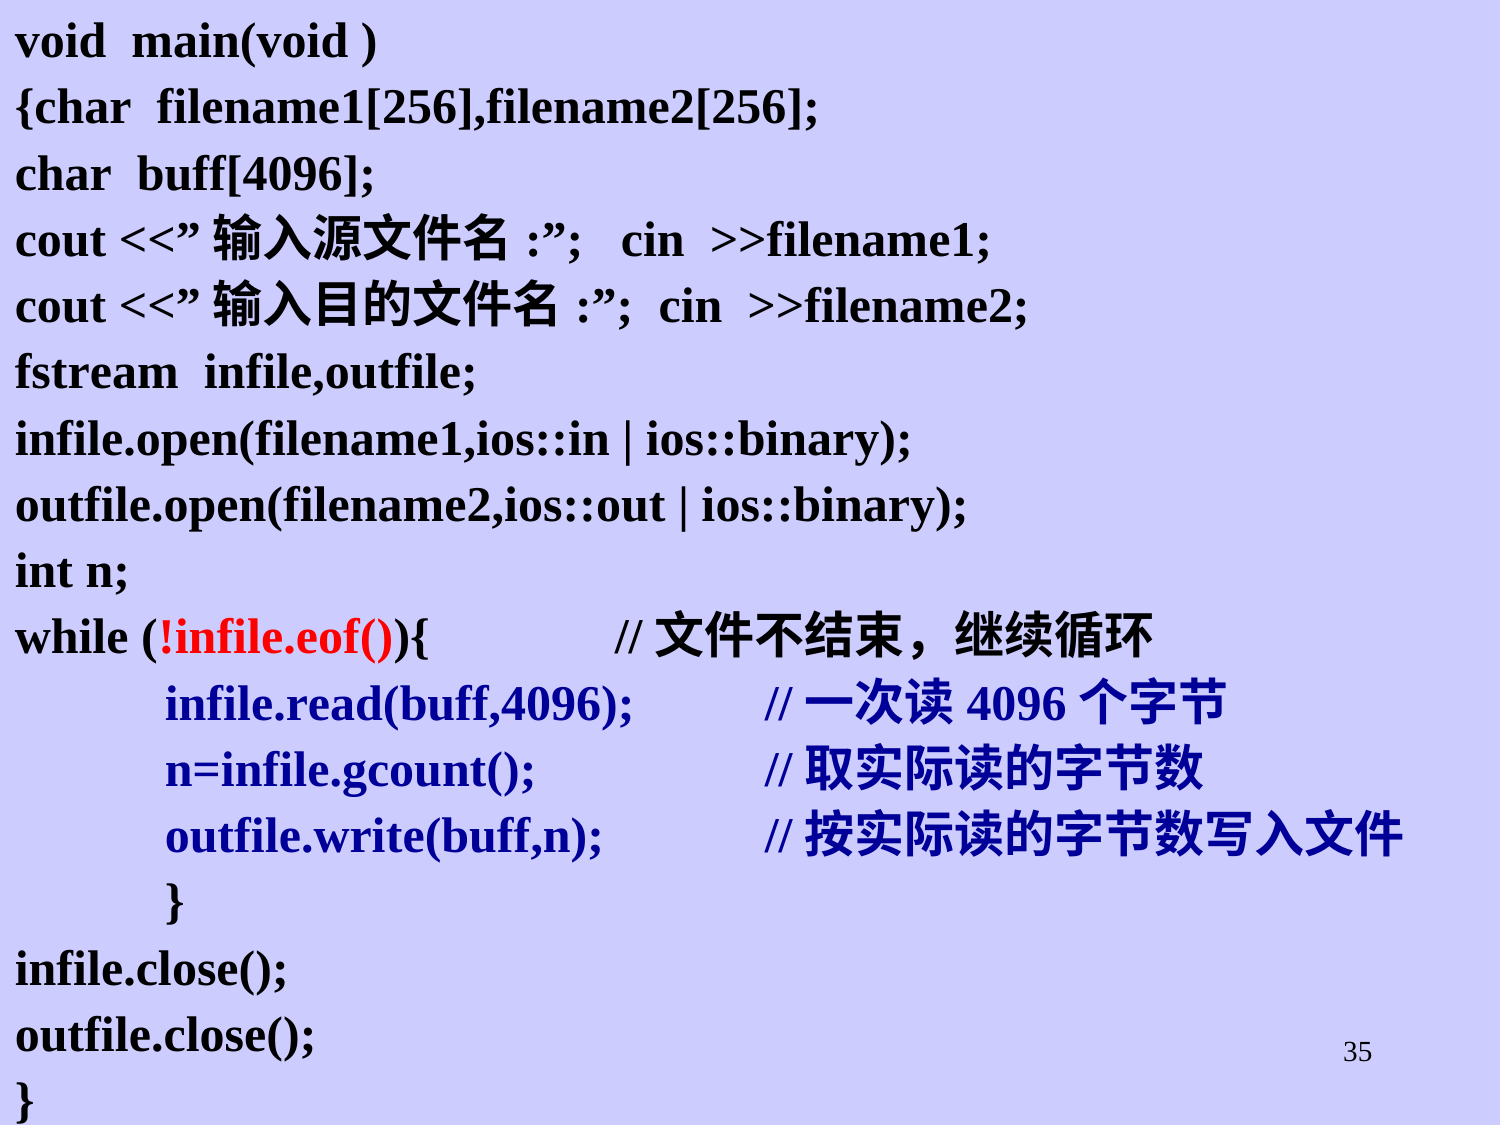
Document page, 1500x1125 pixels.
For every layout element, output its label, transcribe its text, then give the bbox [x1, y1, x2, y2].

text_box void main(void ) {char filename1[256],filename2[256]; char buff[4096]; cout <<”输入源文件名:”; cin >>filename1; cout <<”输入目的文件名:”; cin >>filename2; fstream infile,outfile; infile.open(filename1,ios::in | ios::binary); outfile.open(filename2,ios::out | ios::binary); int n; while (!infile.eof()){ //文件不结束，继续循环 infile.read(buff,4096); //一次读4096个字节 n=infile.gcount(); //取实际读的字节数 outfile.write(buff,n); //按实际读的字节数写入文件 } infile.close(); outfile.close(); } [0, 0, 1500, 1125]
